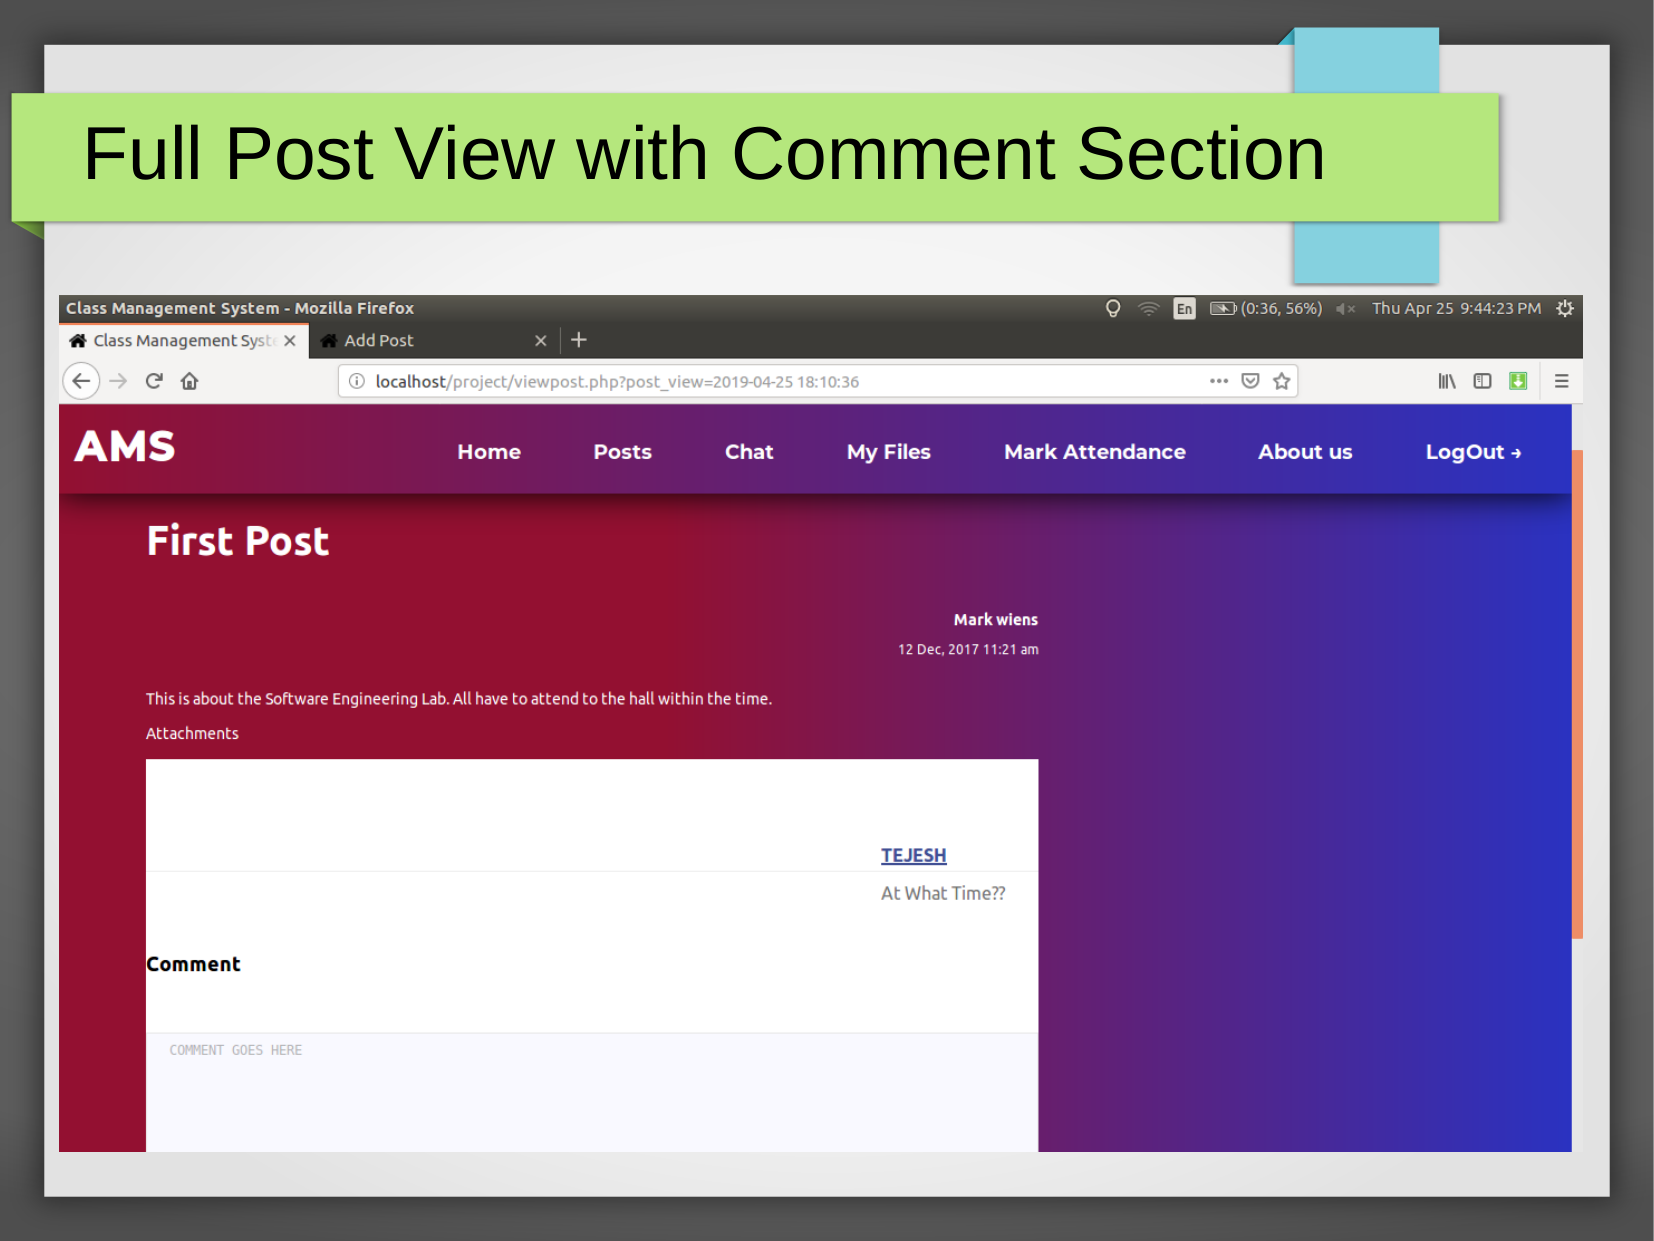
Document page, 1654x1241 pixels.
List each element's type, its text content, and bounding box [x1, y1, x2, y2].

title Full Post View with Comment Section [82, 69, 1477, 238]
picture [0, 0, 1654, 1241]
